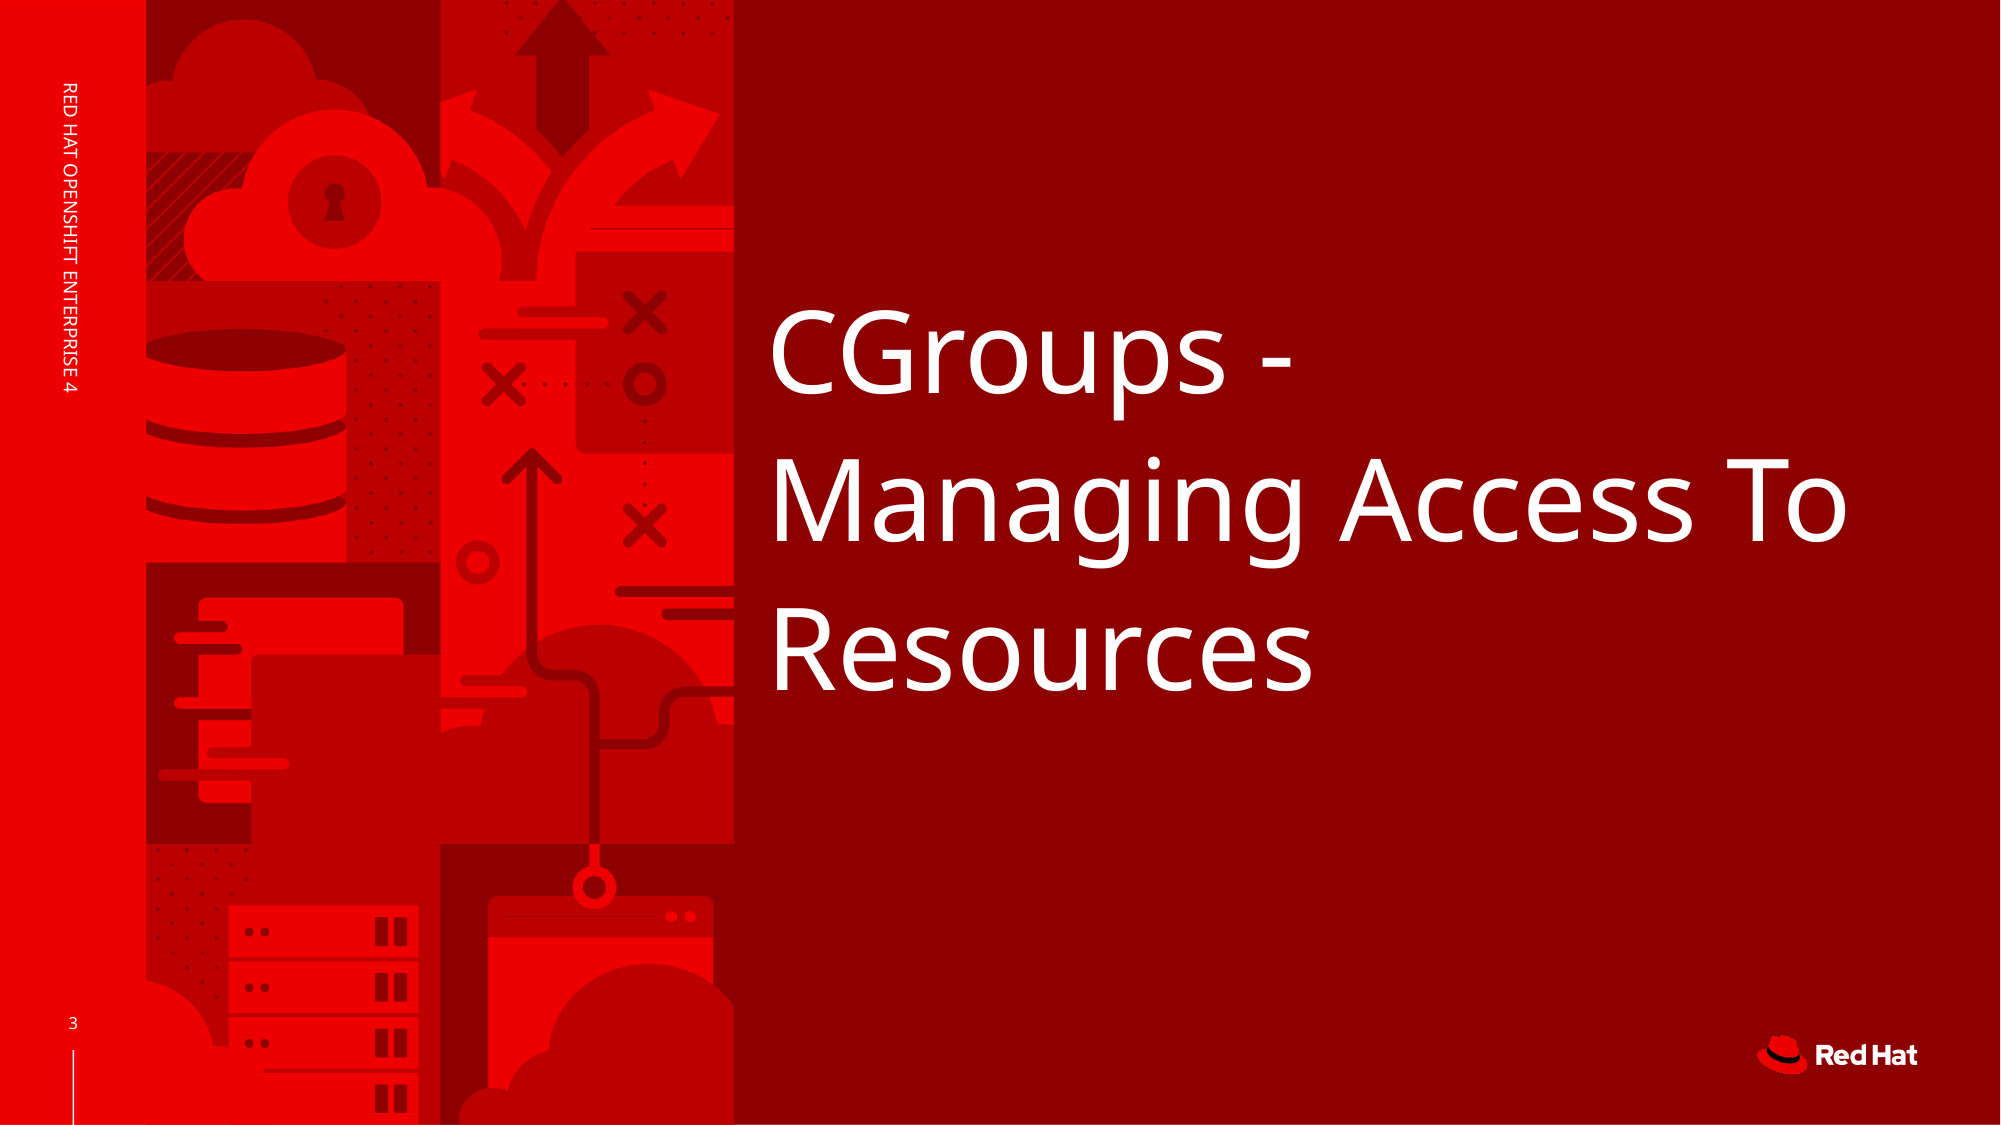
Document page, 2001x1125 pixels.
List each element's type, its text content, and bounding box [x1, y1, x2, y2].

title CGroups - Managing Access To Resources [766, 267, 1858, 905]
picture [0, 0, 2001, 1125]
slide_number <number> [13, 1012, 134, 1036]
subtitle RED HAT OPENSHIFT ENTERPRISE 4 [0, 0, 144, 845]
